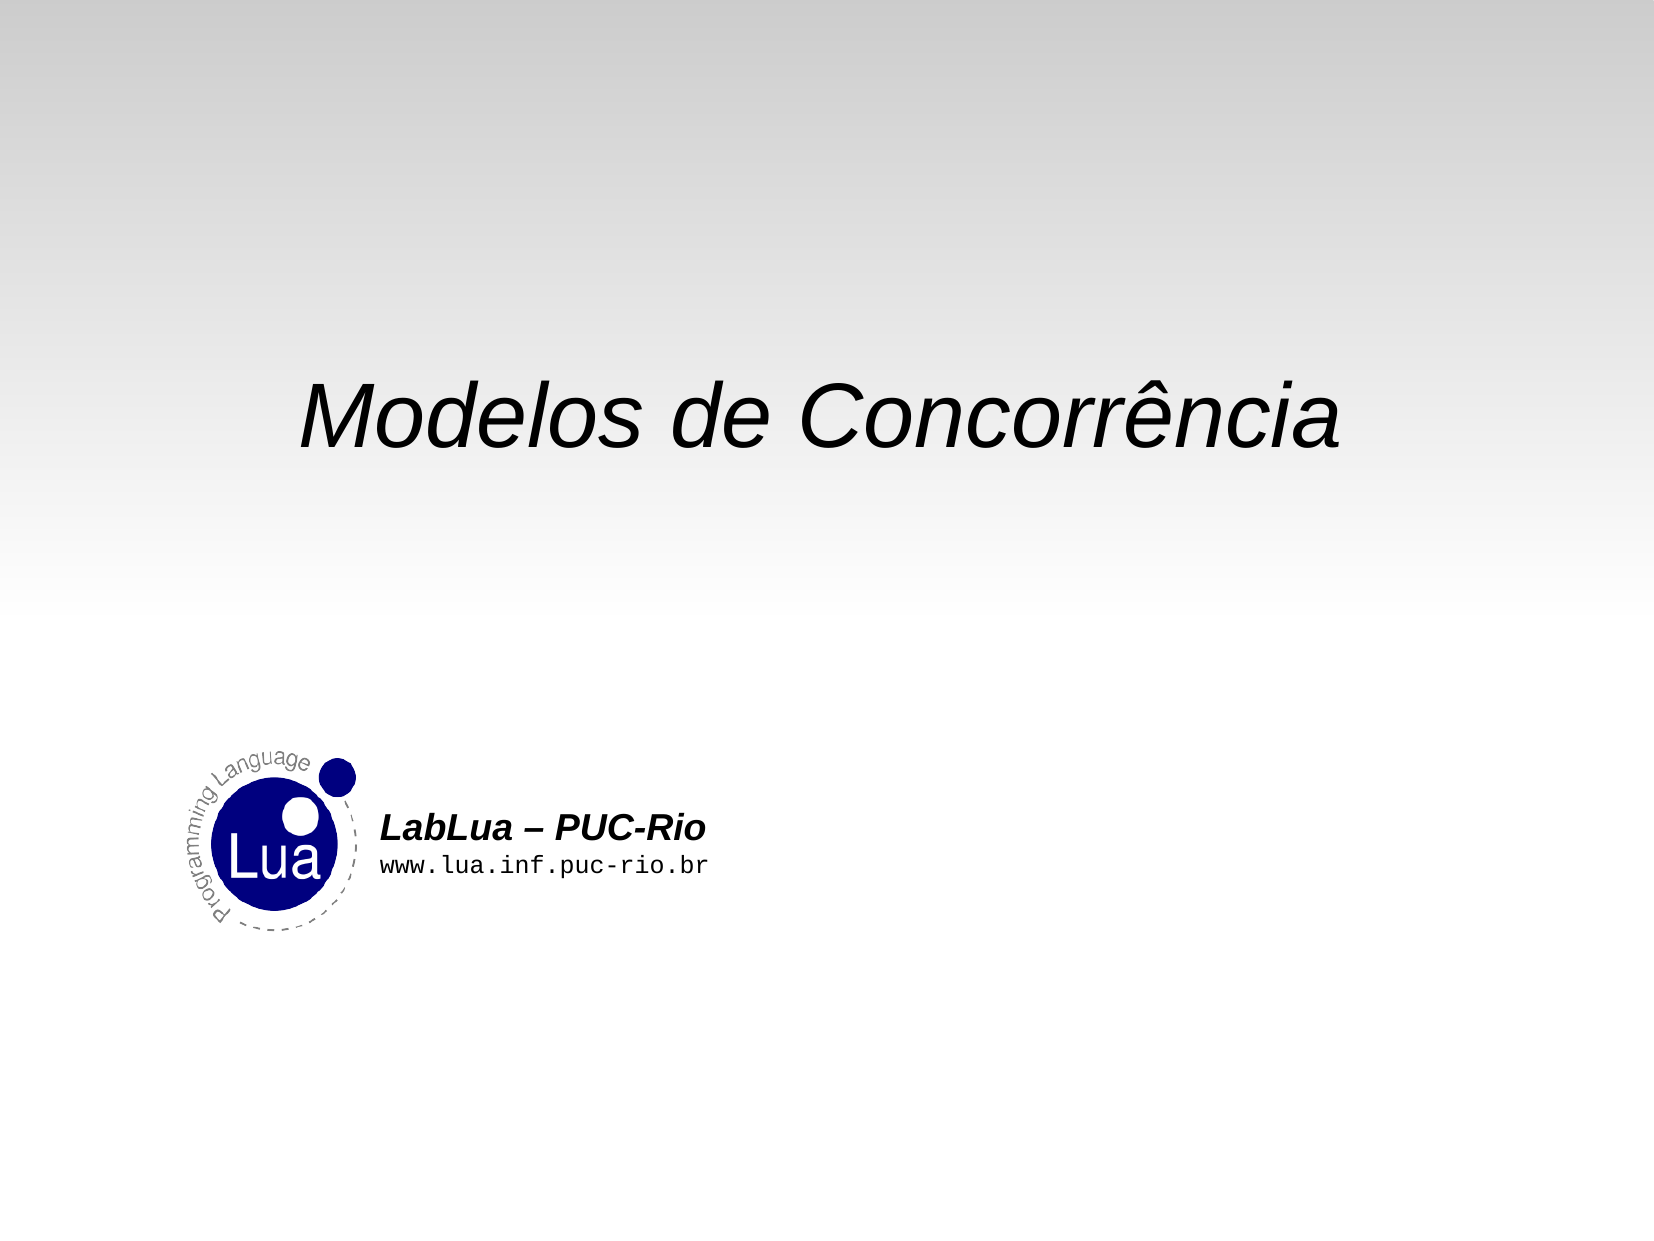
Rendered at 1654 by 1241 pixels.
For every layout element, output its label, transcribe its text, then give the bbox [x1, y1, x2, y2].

text_box LabLua – PUC-Rio www.lua.inf.puc-rio.br [364, 799, 751, 890]
subtitle Modelos de Concorrência [76, 183, 1565, 650]
picture [177, 739, 365, 938]
